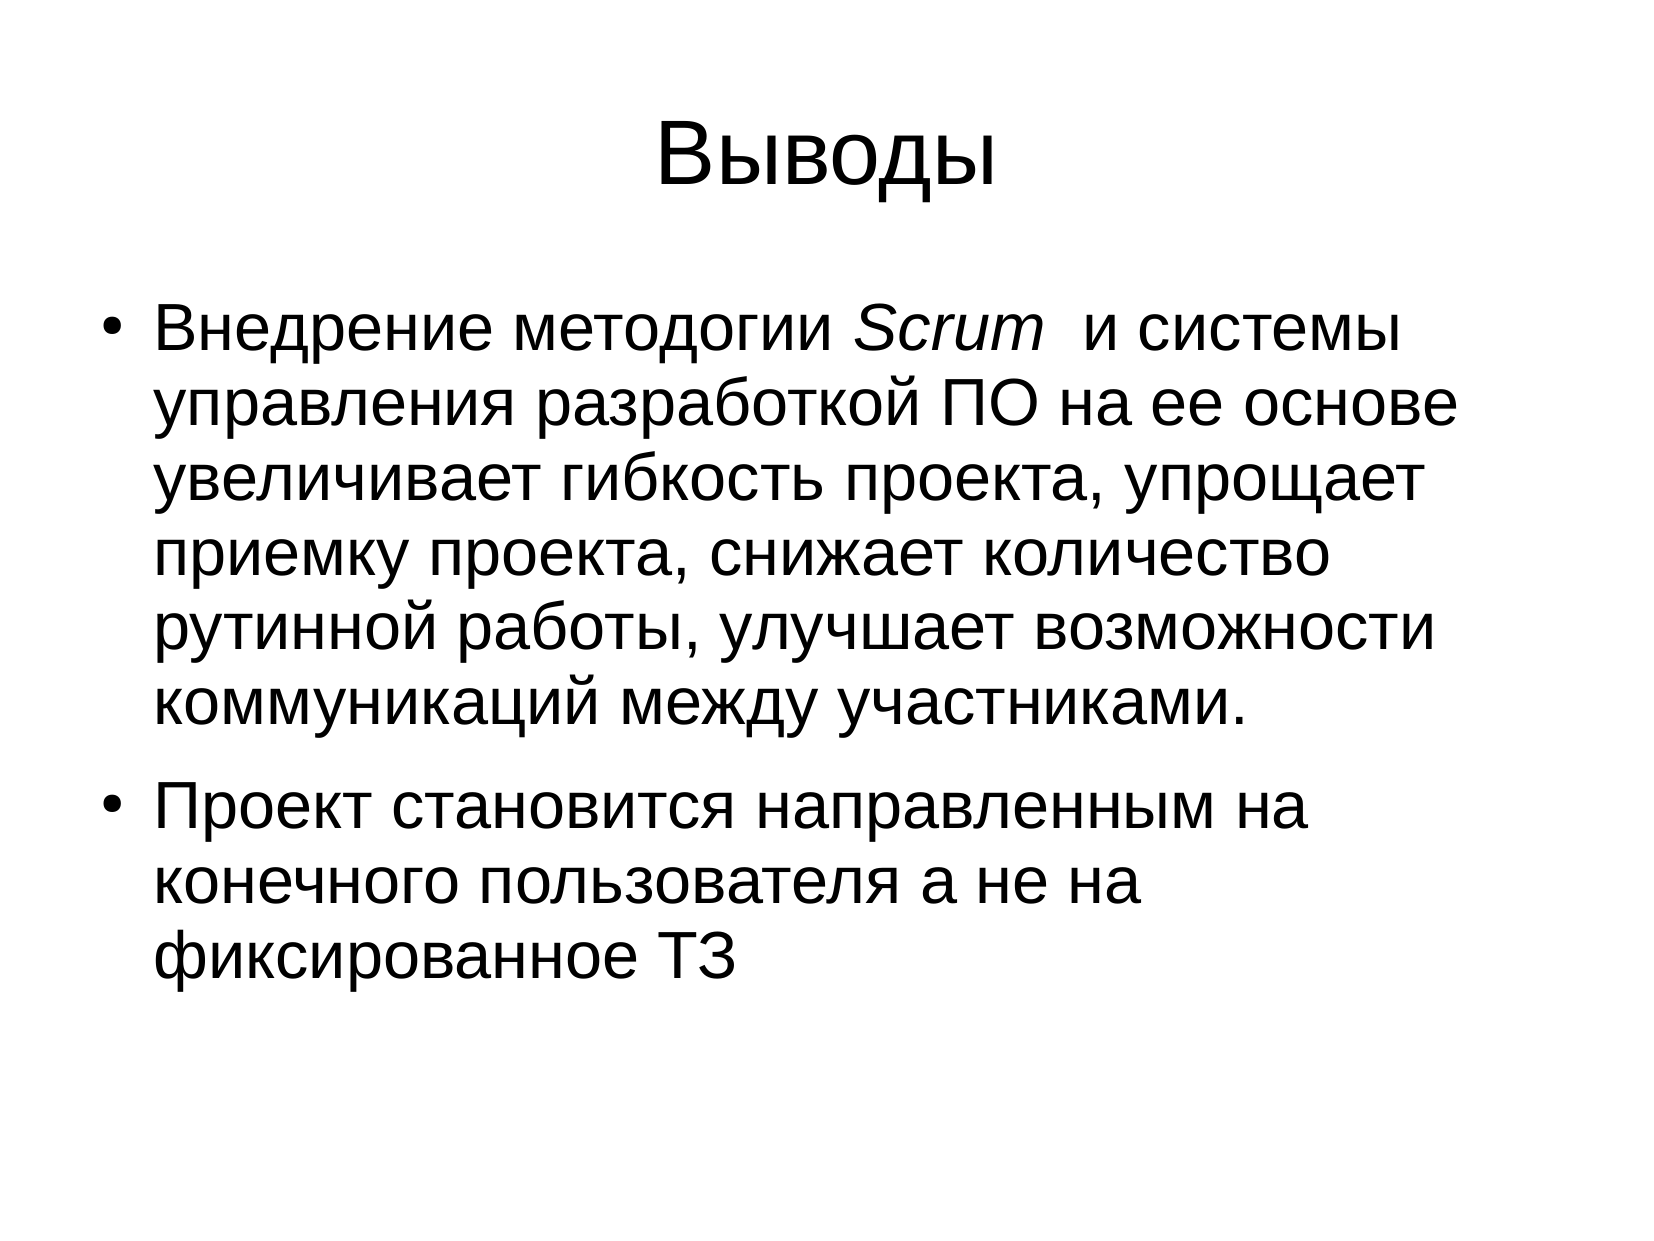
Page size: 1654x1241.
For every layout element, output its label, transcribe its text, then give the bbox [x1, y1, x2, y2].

title Выводы [82, 49, 1571, 257]
list Внедрение методогии Scrum и системы управления разработкой ПО на ее основе увеличивает гибкость проекта, упрощает приемку проекта, снижает количество рутинной работы, улучшает возможности коммуникаций между участниками. Проект становится направленным на конечного пользователя а не на фиксированное ТЗ [82, 290, 1571, 1010]
